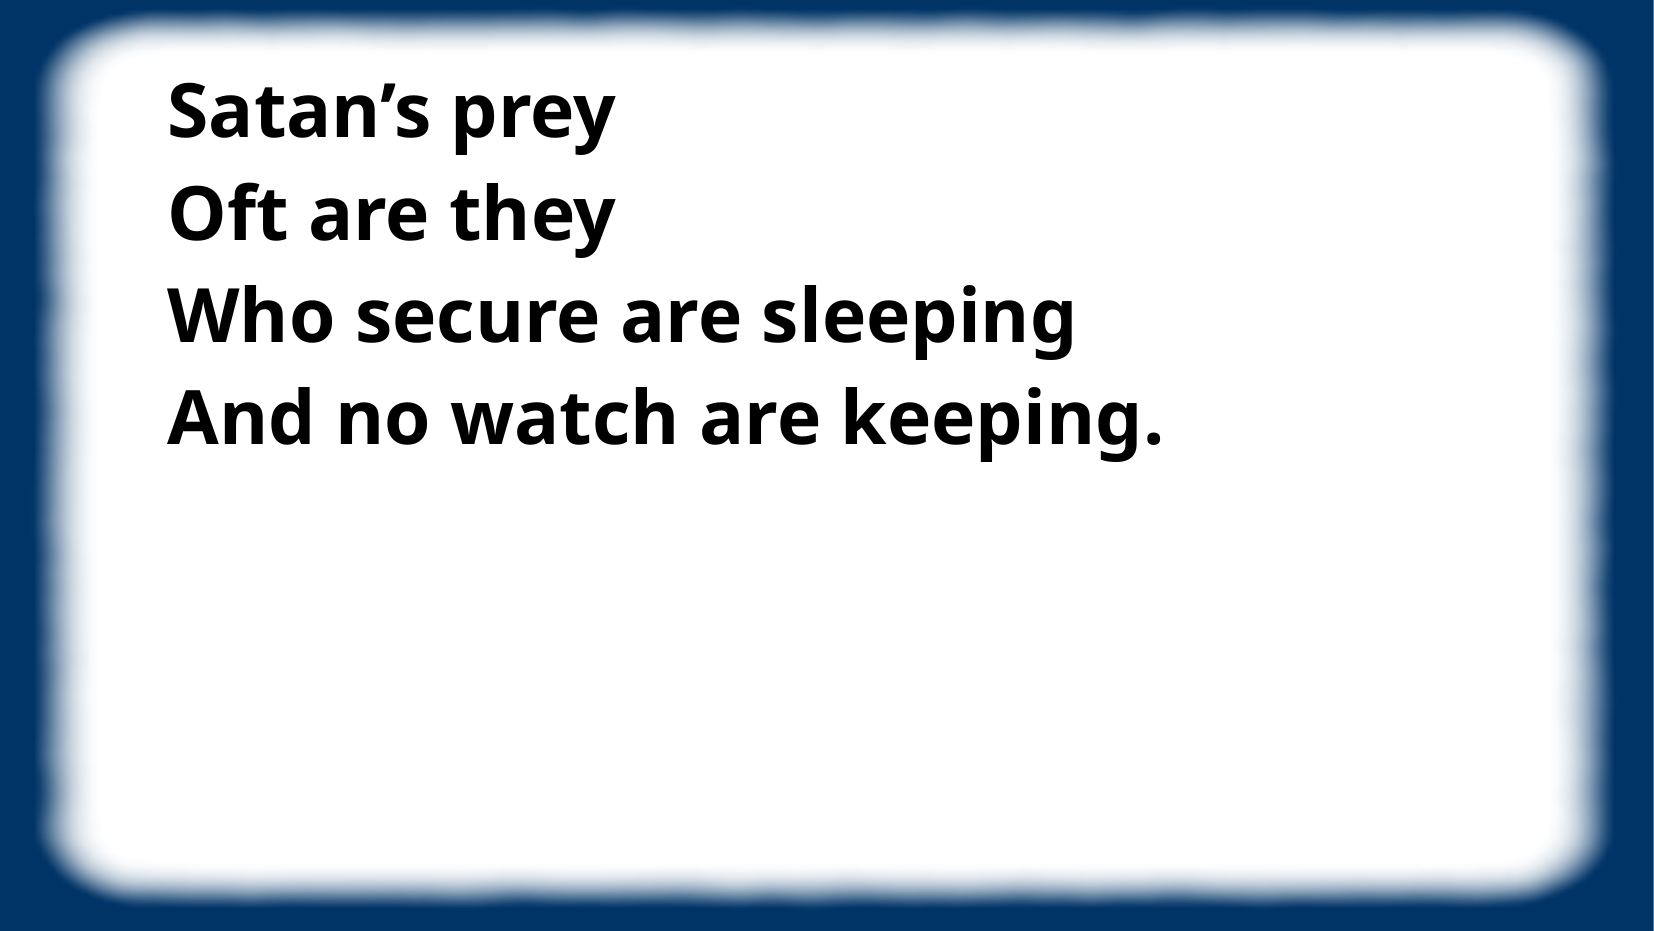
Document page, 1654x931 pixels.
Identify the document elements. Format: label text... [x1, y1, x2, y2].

picture [0, 0, 1654, 931]
text_box Satan’s prey Oft are they Who secure are sleeping And no watch are keeping. [75, 50, 1546, 465]
